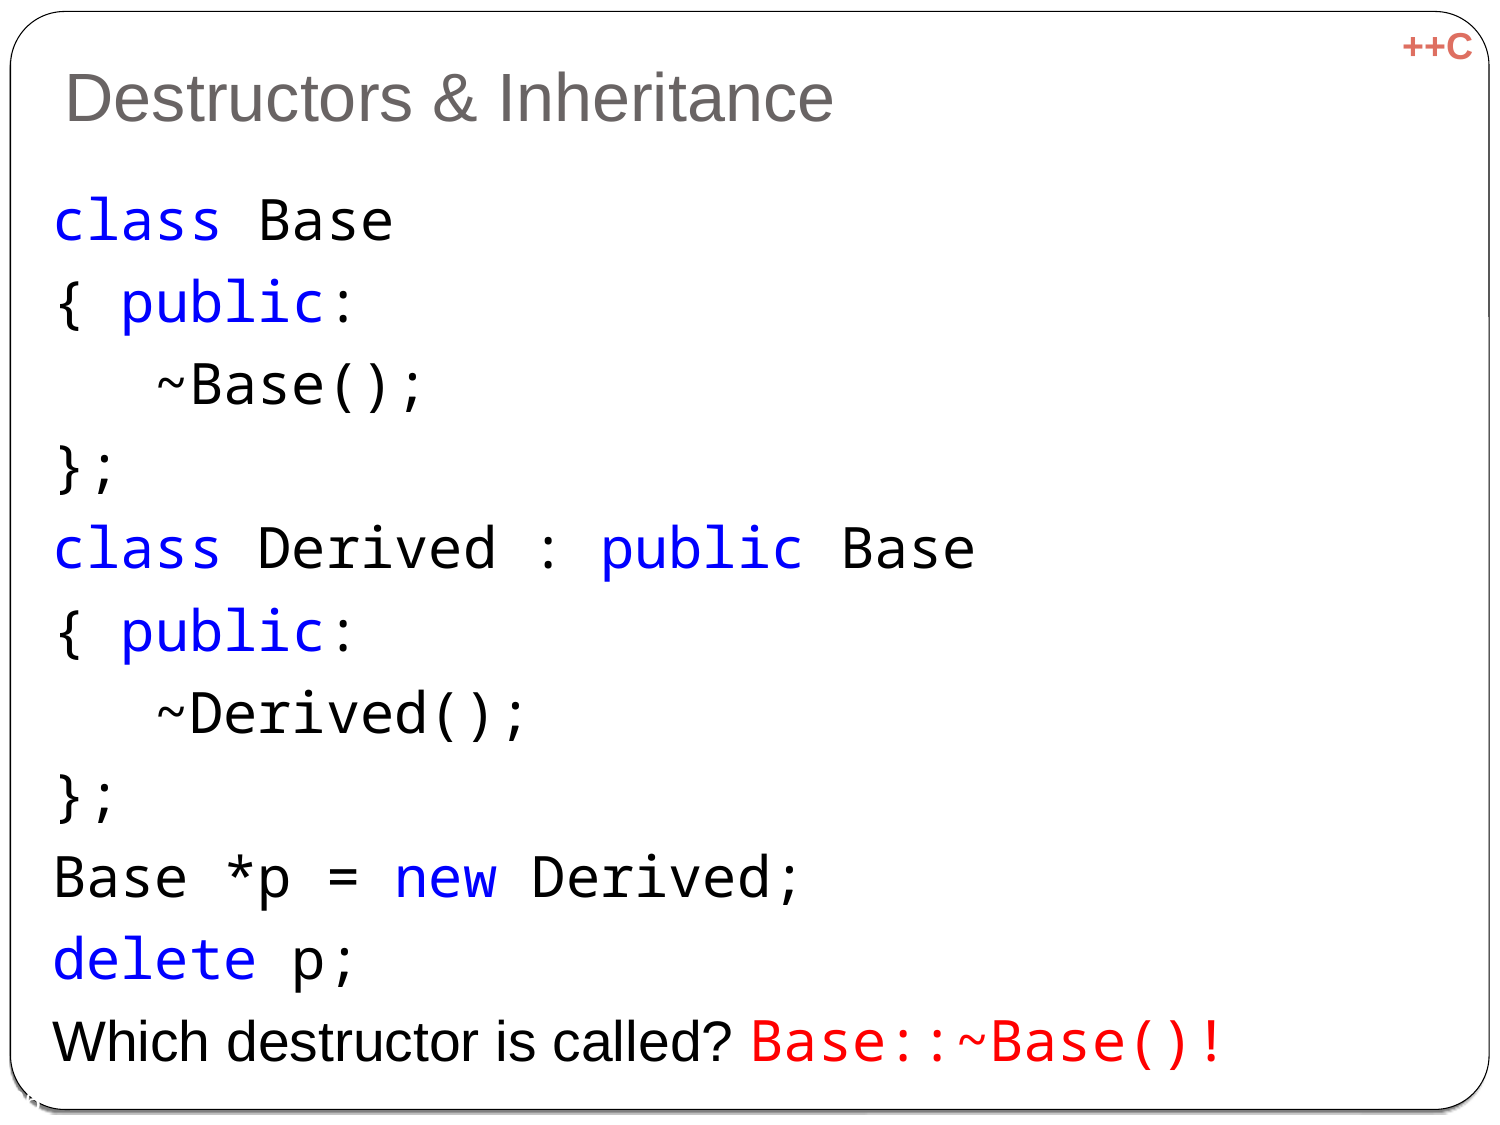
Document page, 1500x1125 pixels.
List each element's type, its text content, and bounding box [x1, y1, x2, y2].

title Destructors & Inheritance [50, 45, 1450, 150]
slide_number <number> [0, 1074, 50, 1125]
list class Base { public: ~Base(); }; class Derived : public Base { public: ~Derived(); }; Base *p = new Derived; delete p; Which destructor is called? Base::~Base()! [37, 162, 1463, 1088]
